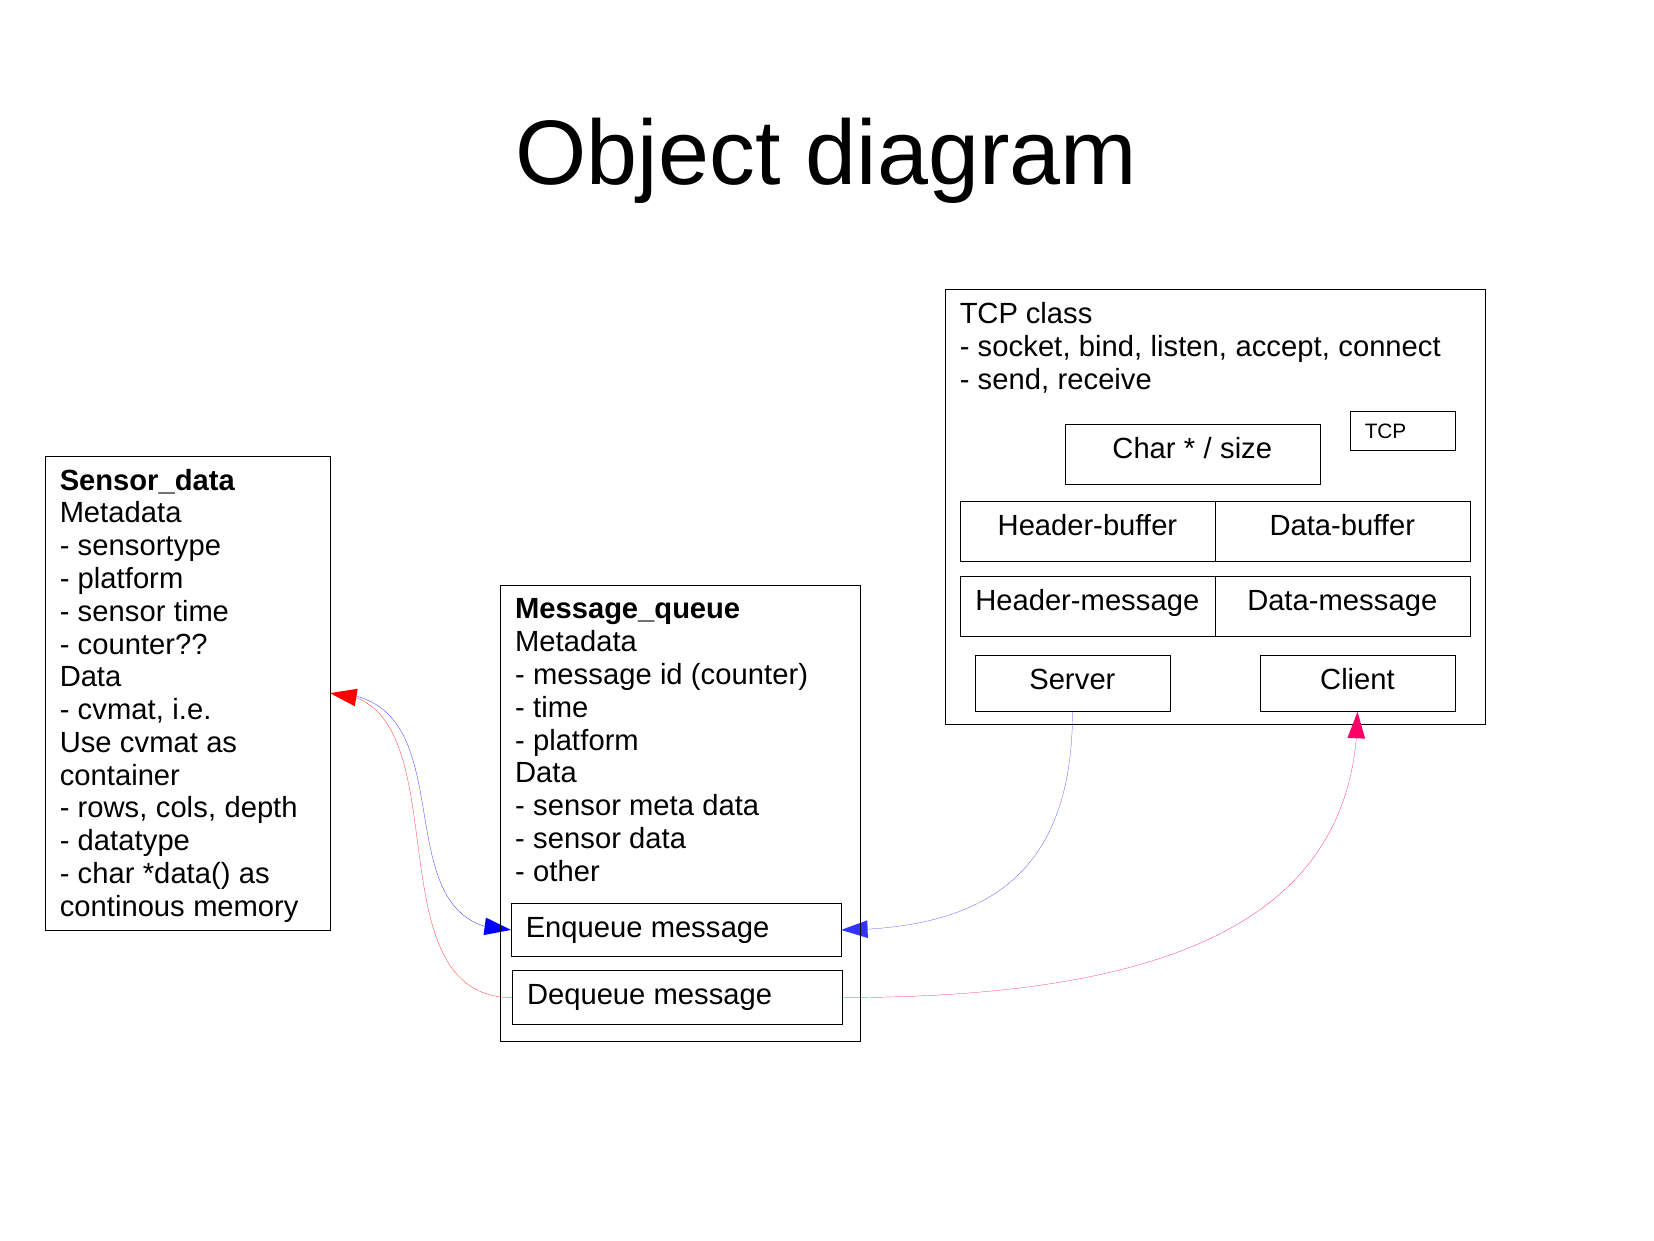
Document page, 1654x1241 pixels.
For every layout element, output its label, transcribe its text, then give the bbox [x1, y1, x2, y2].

text_box Char * / size [1065, 424, 1321, 485]
text_box TCP class - socket, bind, listen, accept, connect - send, receive [945, 289, 1486, 725]
text_box Dequeue message [512, 970, 843, 1025]
text_box Data-message [1215, 576, 1471, 637]
text_box Header-message [960, 576, 1215, 637]
text_box Server [975, 655, 1171, 712]
title Object diagram [82, 49, 1571, 257]
text_box Message_queue Metadata - message id (counter) - time - platform Data - sensor meta data - sensor data - other [500, 998, 861, 1042]
text_box Data-buffer [1215, 501, 1471, 562]
text_box Header-buffer [960, 501, 1215, 562]
text_box TCP [1350, 411, 1456, 451]
text_box Message_queue Metadata - message id (counter) - time - platform Data - sensor meta data - sensor data - other [500, 585, 861, 997]
text_box Client [1260, 655, 1456, 712]
text_box Sensor_data Metadata - sensortype - platform - sensor time - counter?? Data - cvmat, i.e. Use cvmat as container - rows, cols, depth - datatype - char *data() as continous memory [45, 456, 331, 931]
